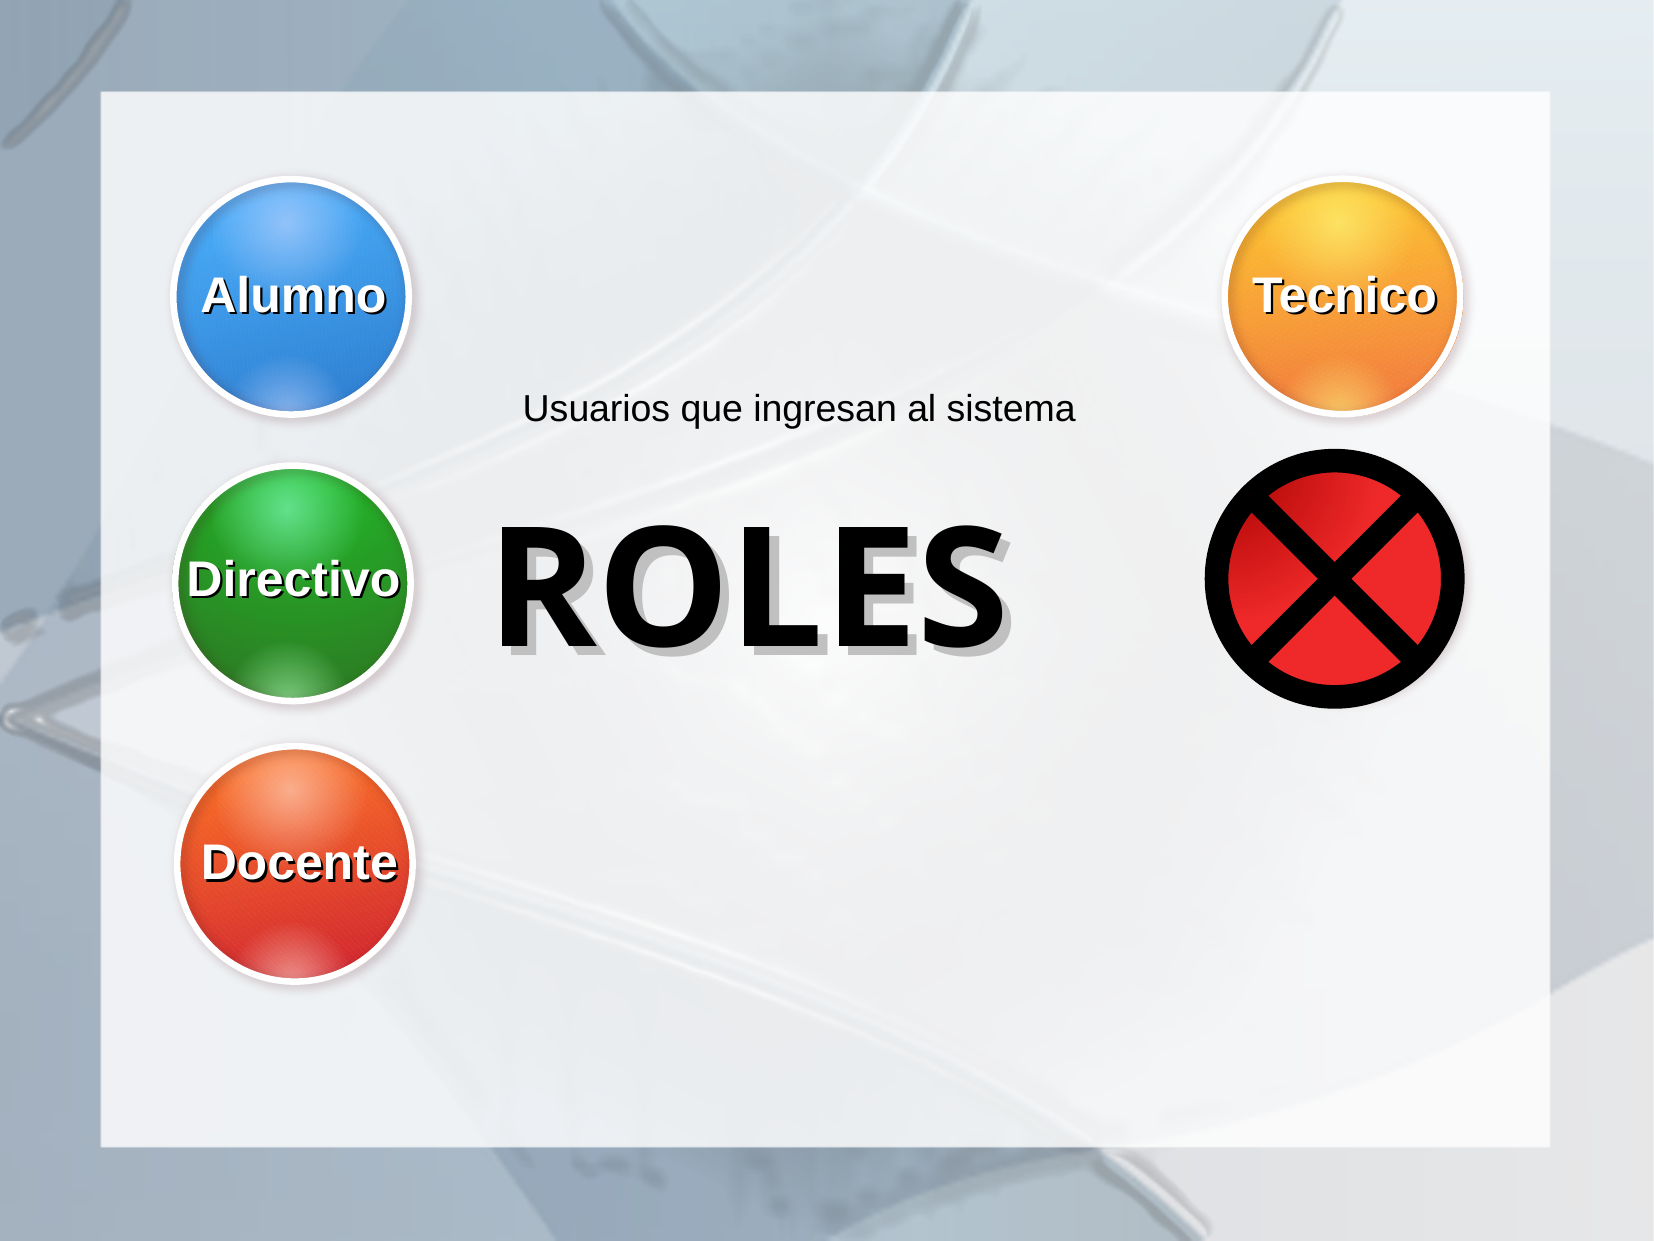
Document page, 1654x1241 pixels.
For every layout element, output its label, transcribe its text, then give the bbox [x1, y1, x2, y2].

text_box ROLES [472, 460, 1160, 706]
picture [0, 0, 1654, 1241]
text_box [1216, 460, 1453, 697]
text_box Usuarios que ingresan al sistema [507, 380, 1099, 438]
